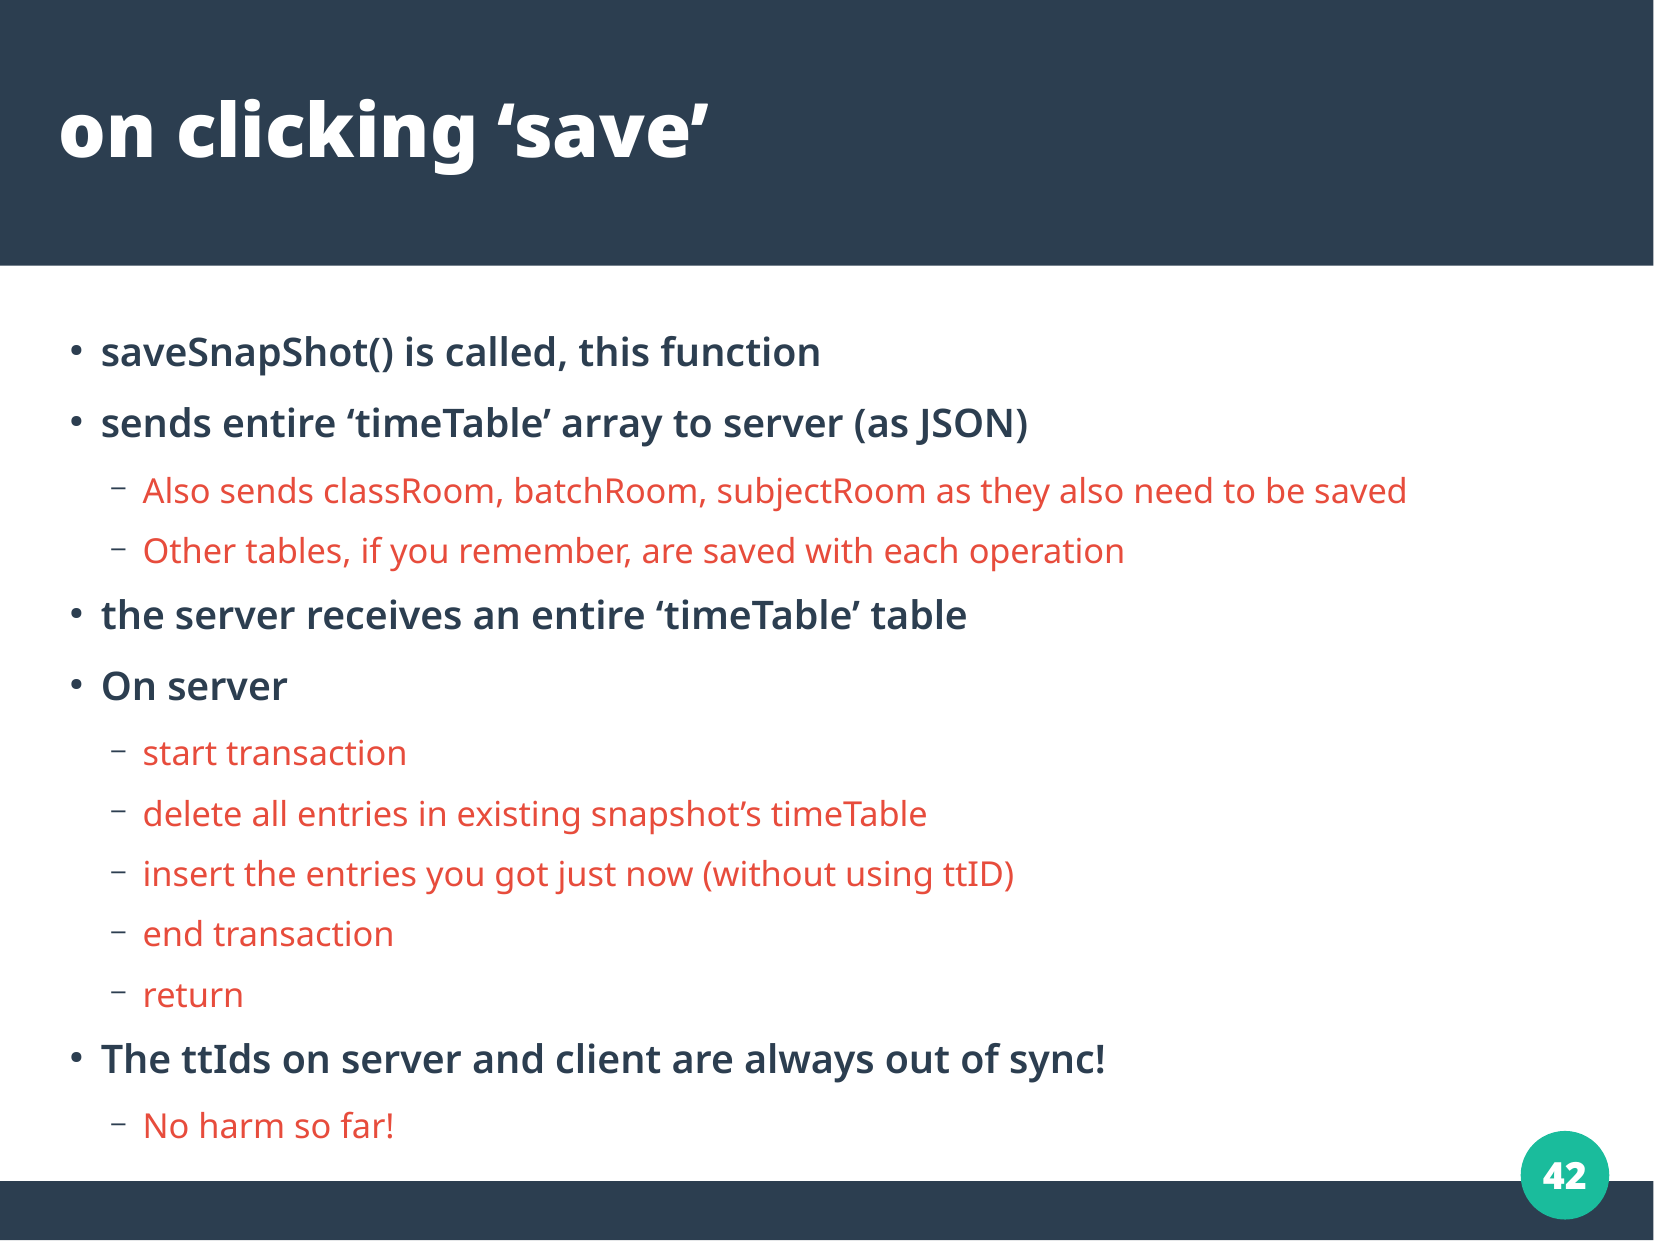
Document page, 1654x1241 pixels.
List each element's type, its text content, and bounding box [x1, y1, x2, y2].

title on clicking ‘save’ [59, 49, 1595, 207]
list saveSnapShot() is called, this function sends entire ‘timeTable’ array to server (as JSON) Also sends classRoom, batchRoom, subjectRoom as they also need to be saved Other tables, if you remember, are saved with each operation the server receives an entire ‘timeTable’ table On server start transaction delete all entries in existing snapshot’s timeTable insert the entries you got just now (without using ttID) end transaction return The ttIds on server and client are always out of sync! No harm so far! [59, 324, 1595, 1152]
